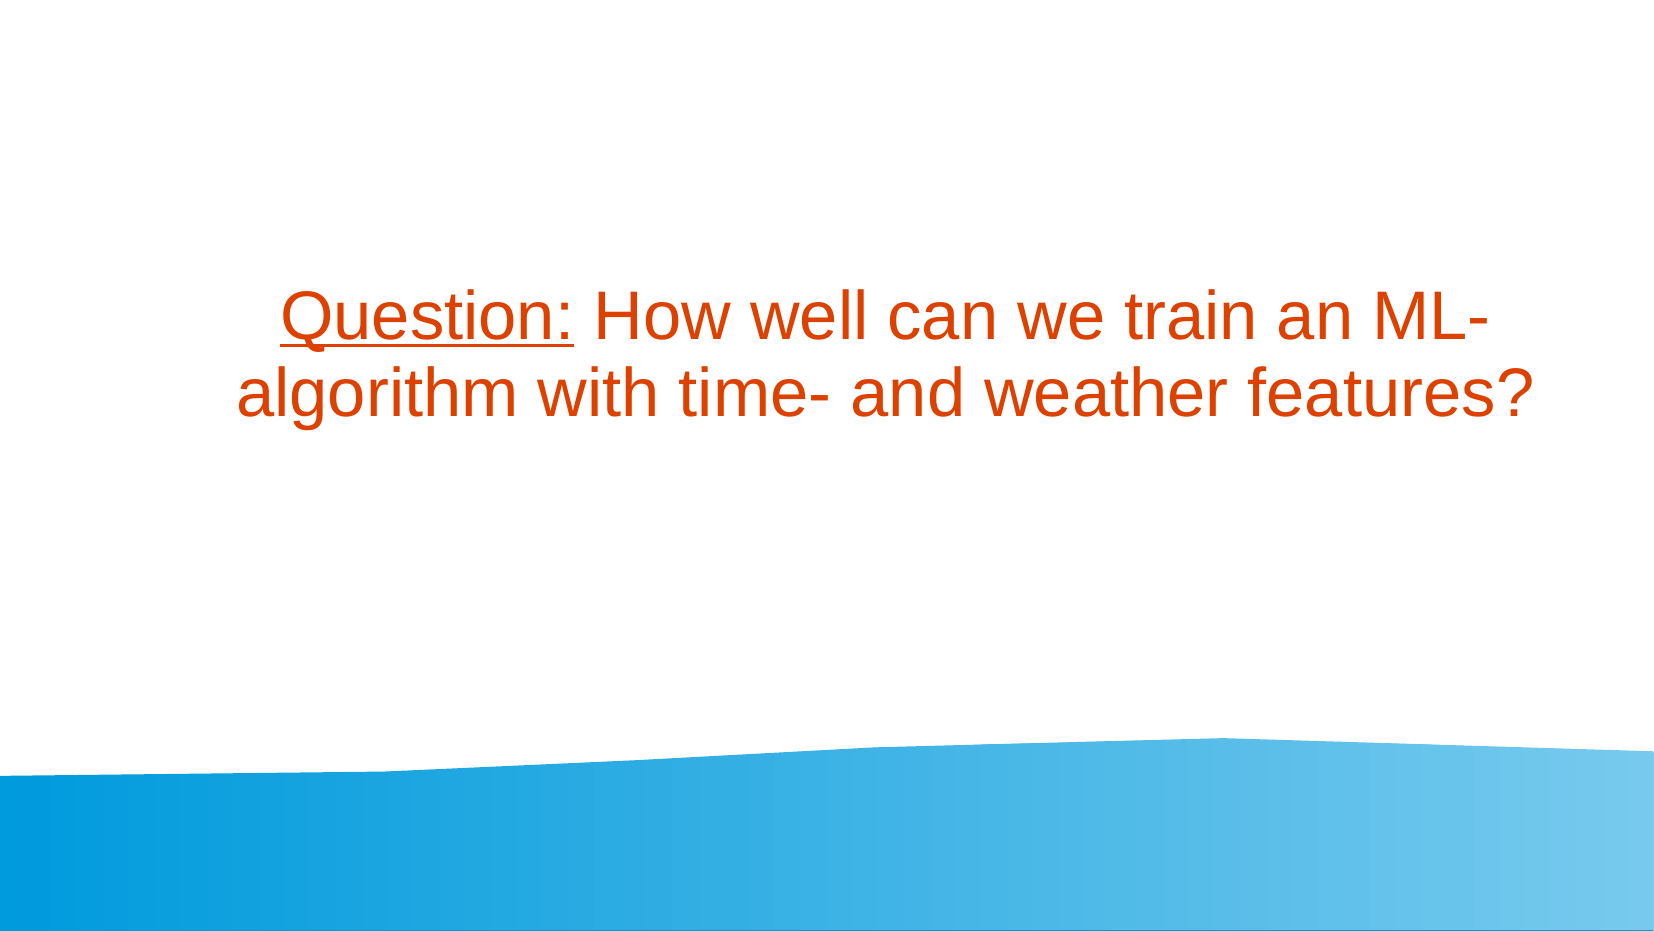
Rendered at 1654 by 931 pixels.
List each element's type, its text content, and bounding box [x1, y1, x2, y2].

title Question: How well can we train an ML- algorithm with time- and weather features? [147, 265, 1625, 443]
